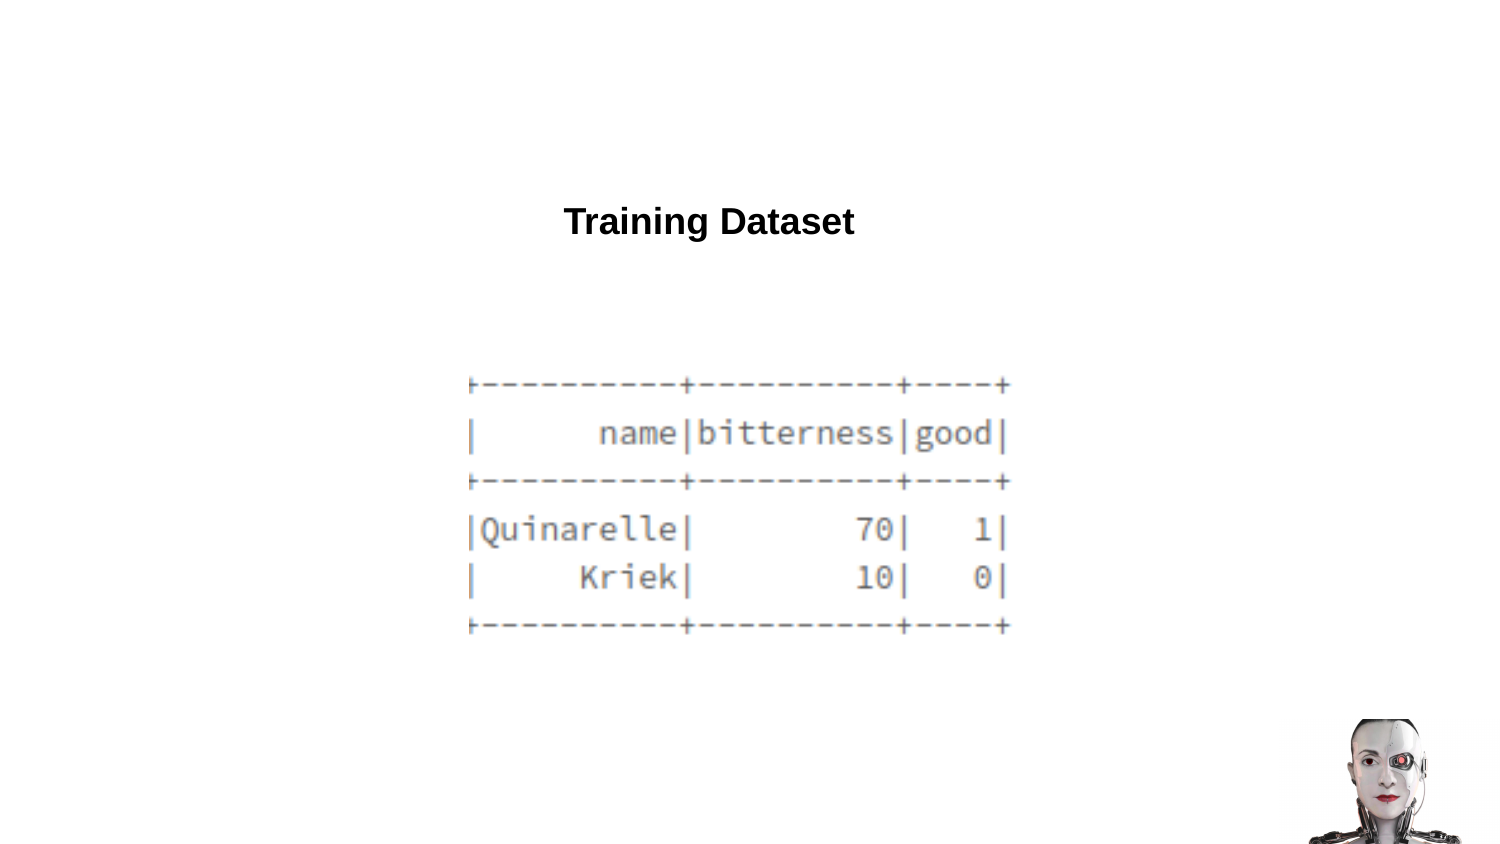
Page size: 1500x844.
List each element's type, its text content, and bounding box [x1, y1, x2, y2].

picture [1279, 719, 1500, 844]
picture [469, 364, 1030, 645]
text_box Training Dataset [548, 182, 872, 258]
